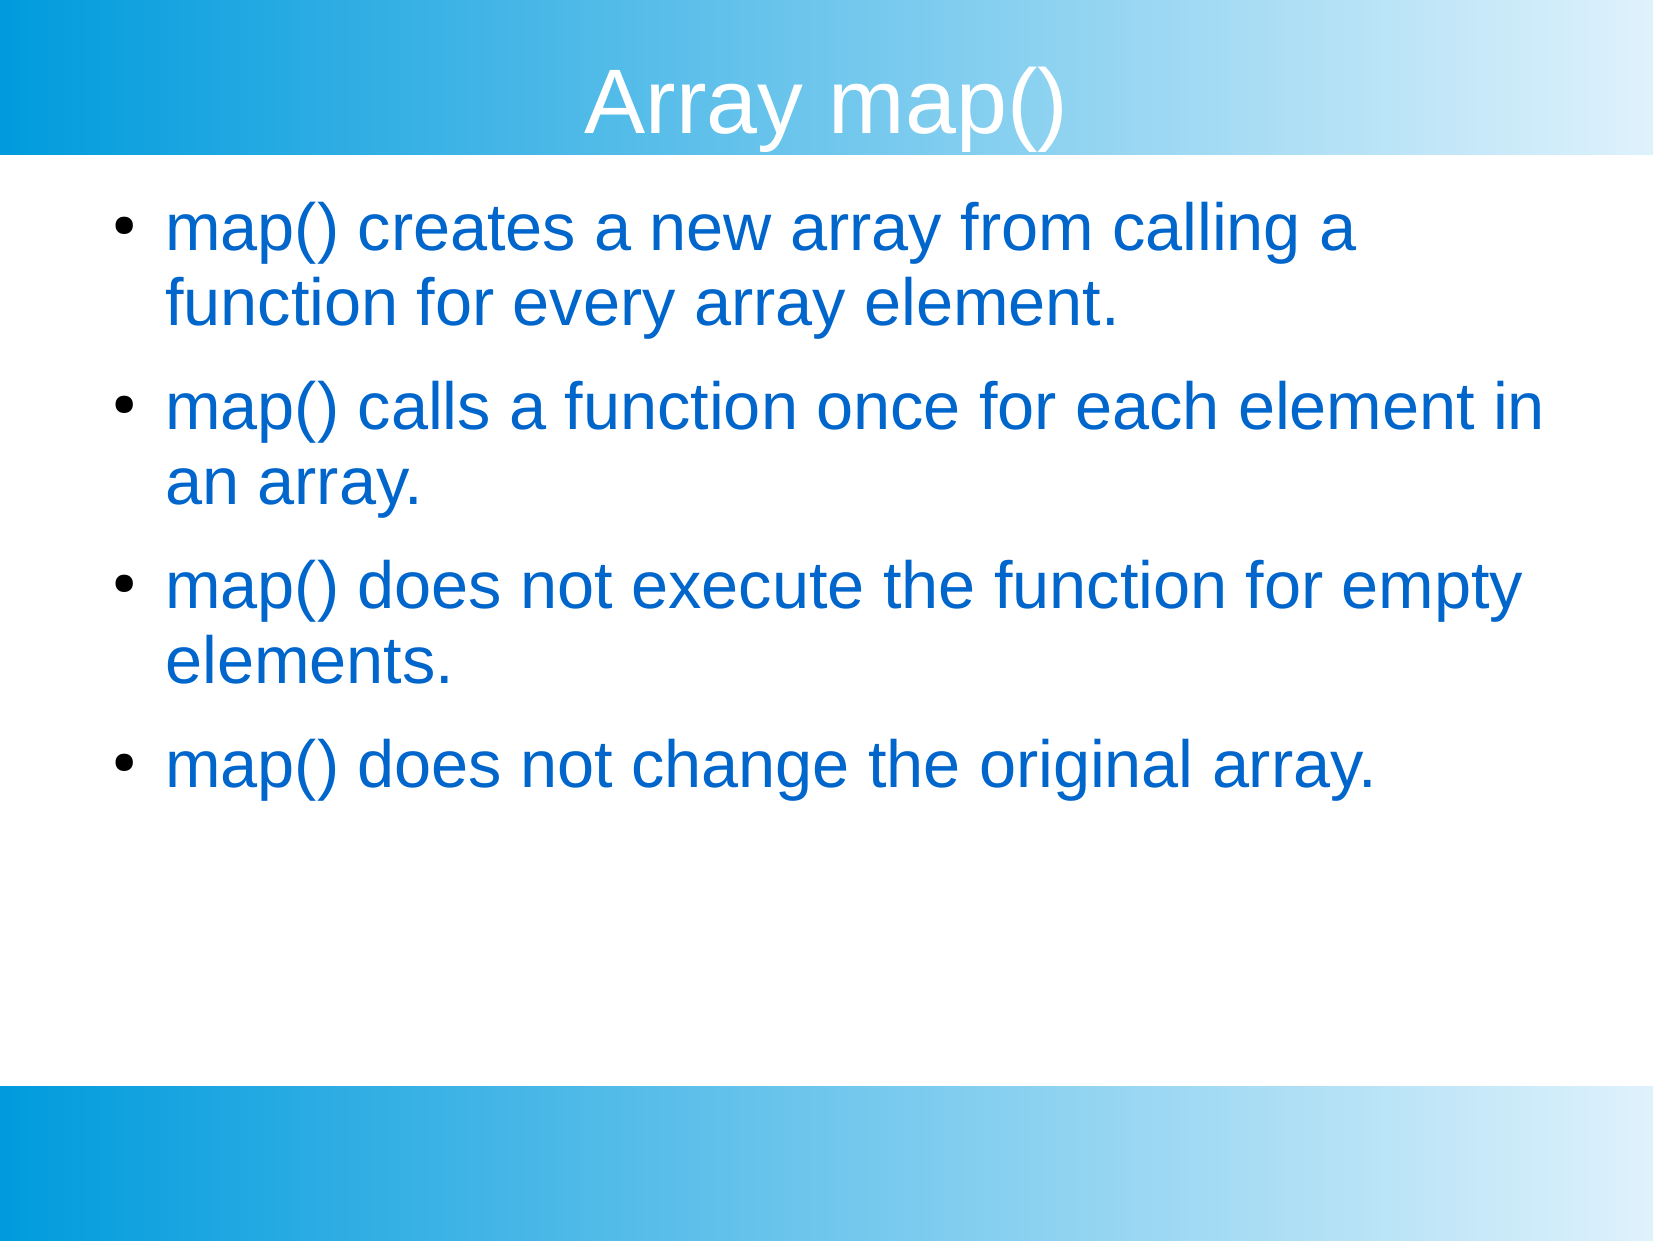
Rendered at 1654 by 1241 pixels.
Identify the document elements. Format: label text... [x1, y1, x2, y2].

list map() creates a new array from calling a function for every array element. map() calls a function once for each element in an array. map() does not execute the function for empty elements. map() does not change the original array. [94, 190, 1583, 910]
title Array map() [82, 49, 1571, 155]
